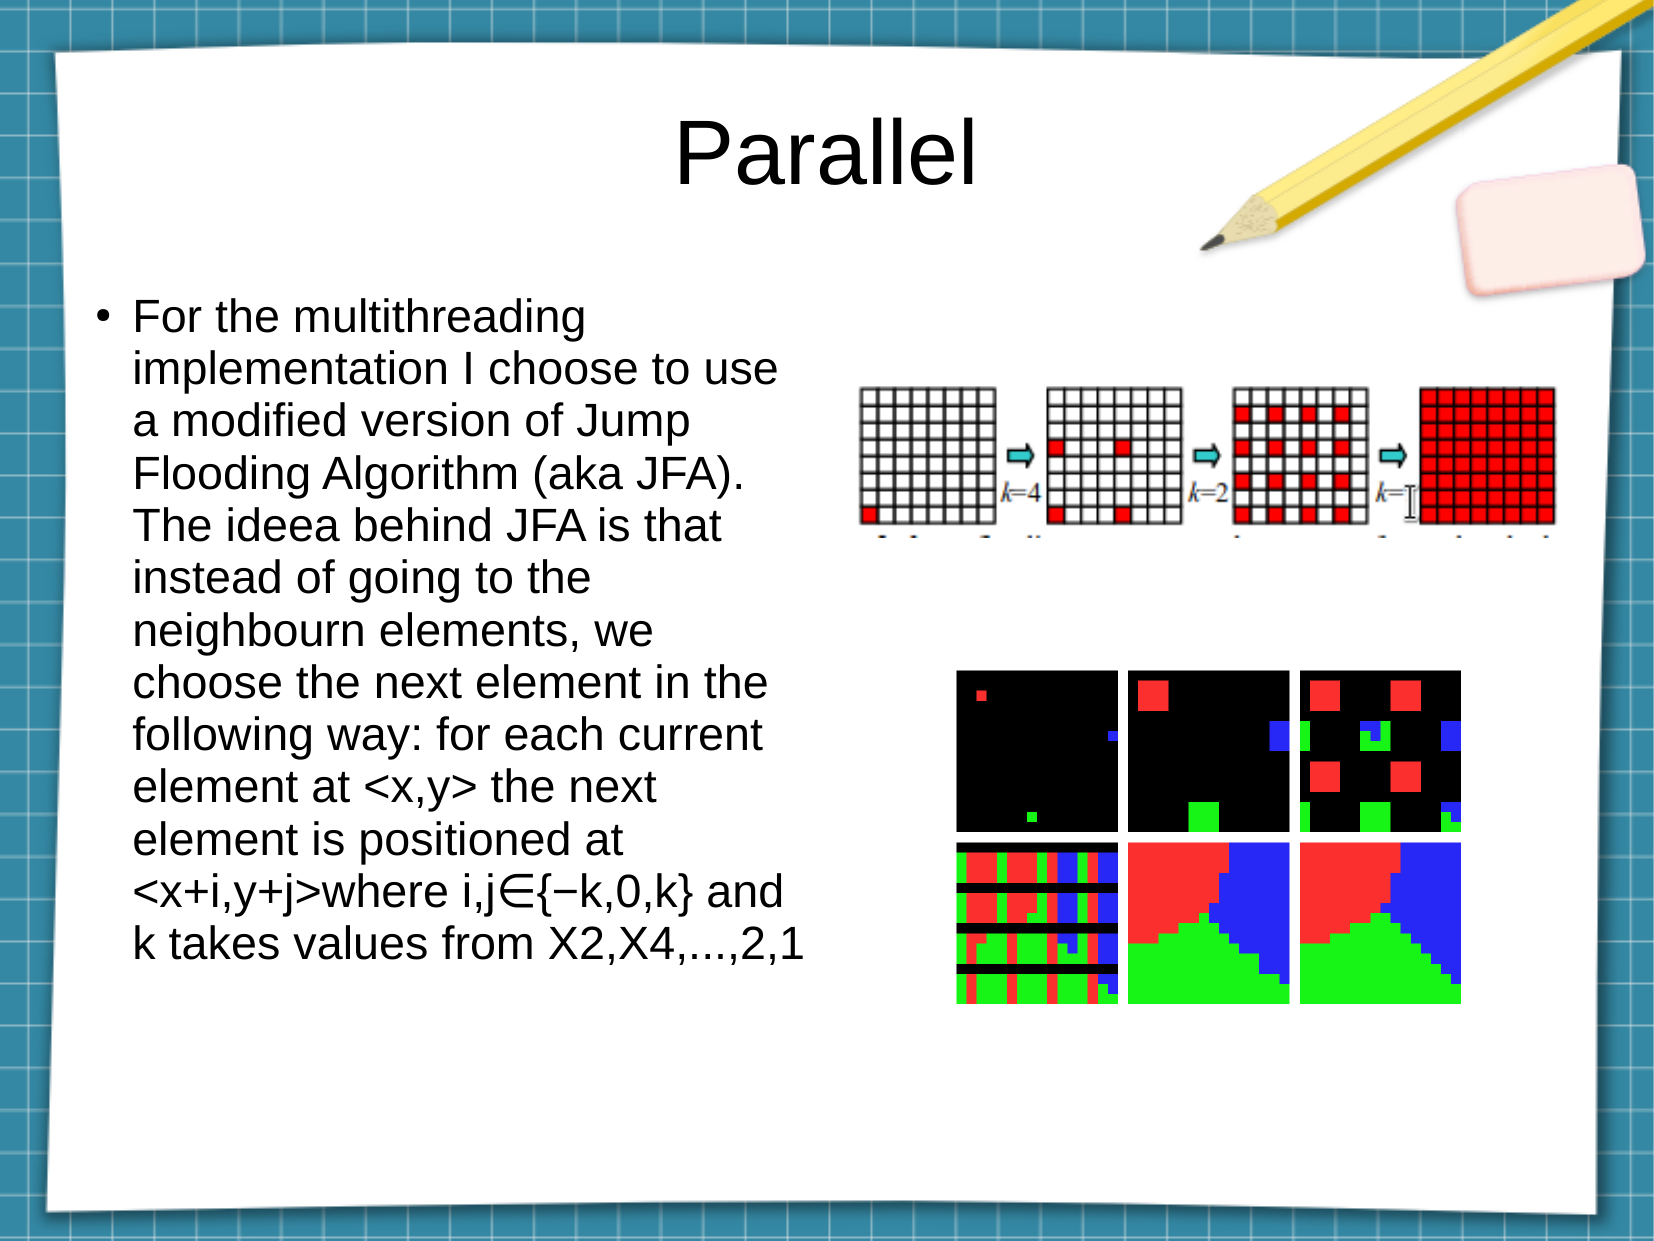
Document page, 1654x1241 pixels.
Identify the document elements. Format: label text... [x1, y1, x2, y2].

title Parallel [82, 49, 1571, 257]
picture [0, 0, 1654, 1241]
list For the multithreading implementation I choose to use a modified version of Jump Flooding Algorithm (aka JFA). The ideea behind JFA is that instead of going to the neighbourn elements, we choose the next element in the following way: for each current element at <x,y> the next element is positioned at <x+i,y+j>where i,j∈{−k,0,k} and k takes values from X2,X4,...,2,1 [82, 290, 809, 1010]
